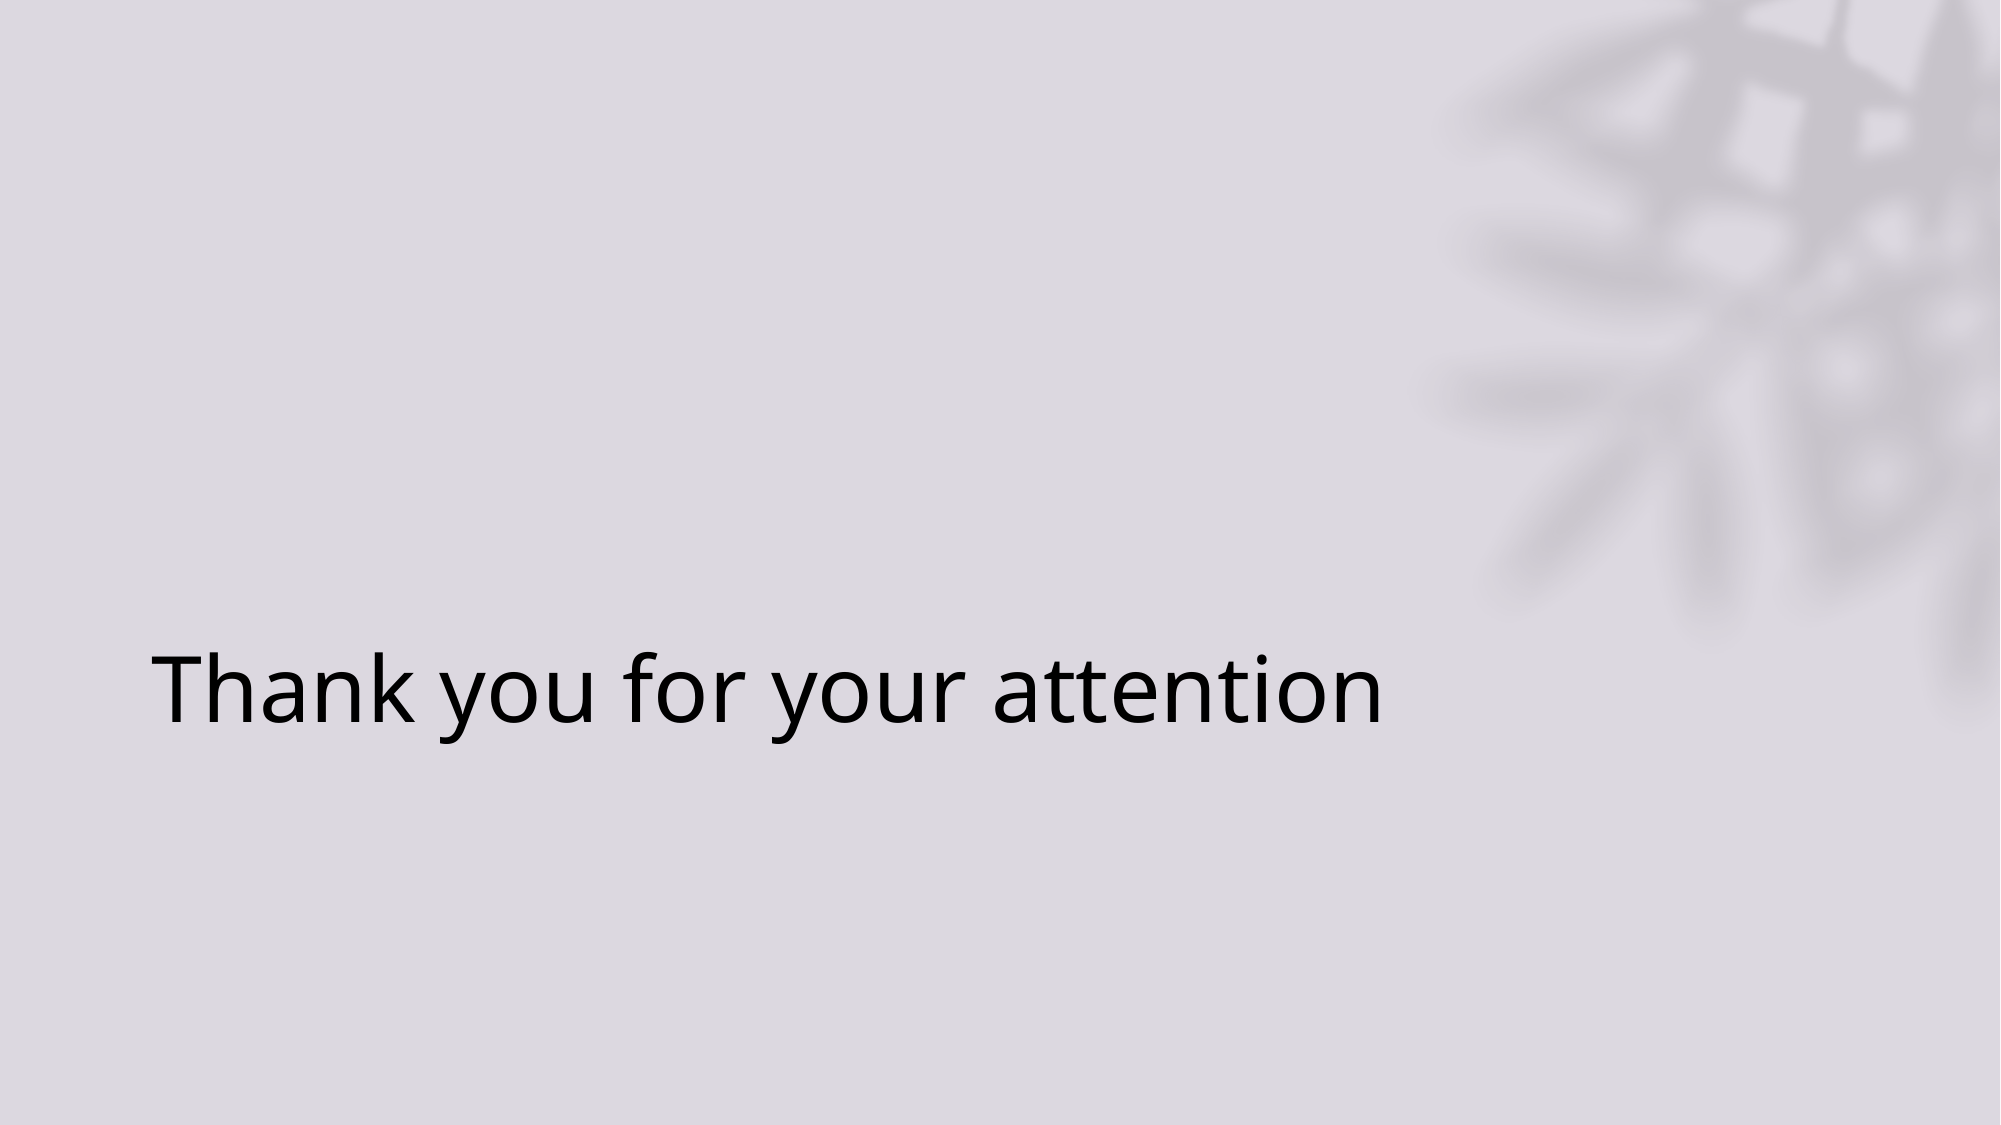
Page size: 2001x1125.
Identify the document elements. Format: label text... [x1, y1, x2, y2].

title Thank you for your attention [136, 280, 1862, 749]
